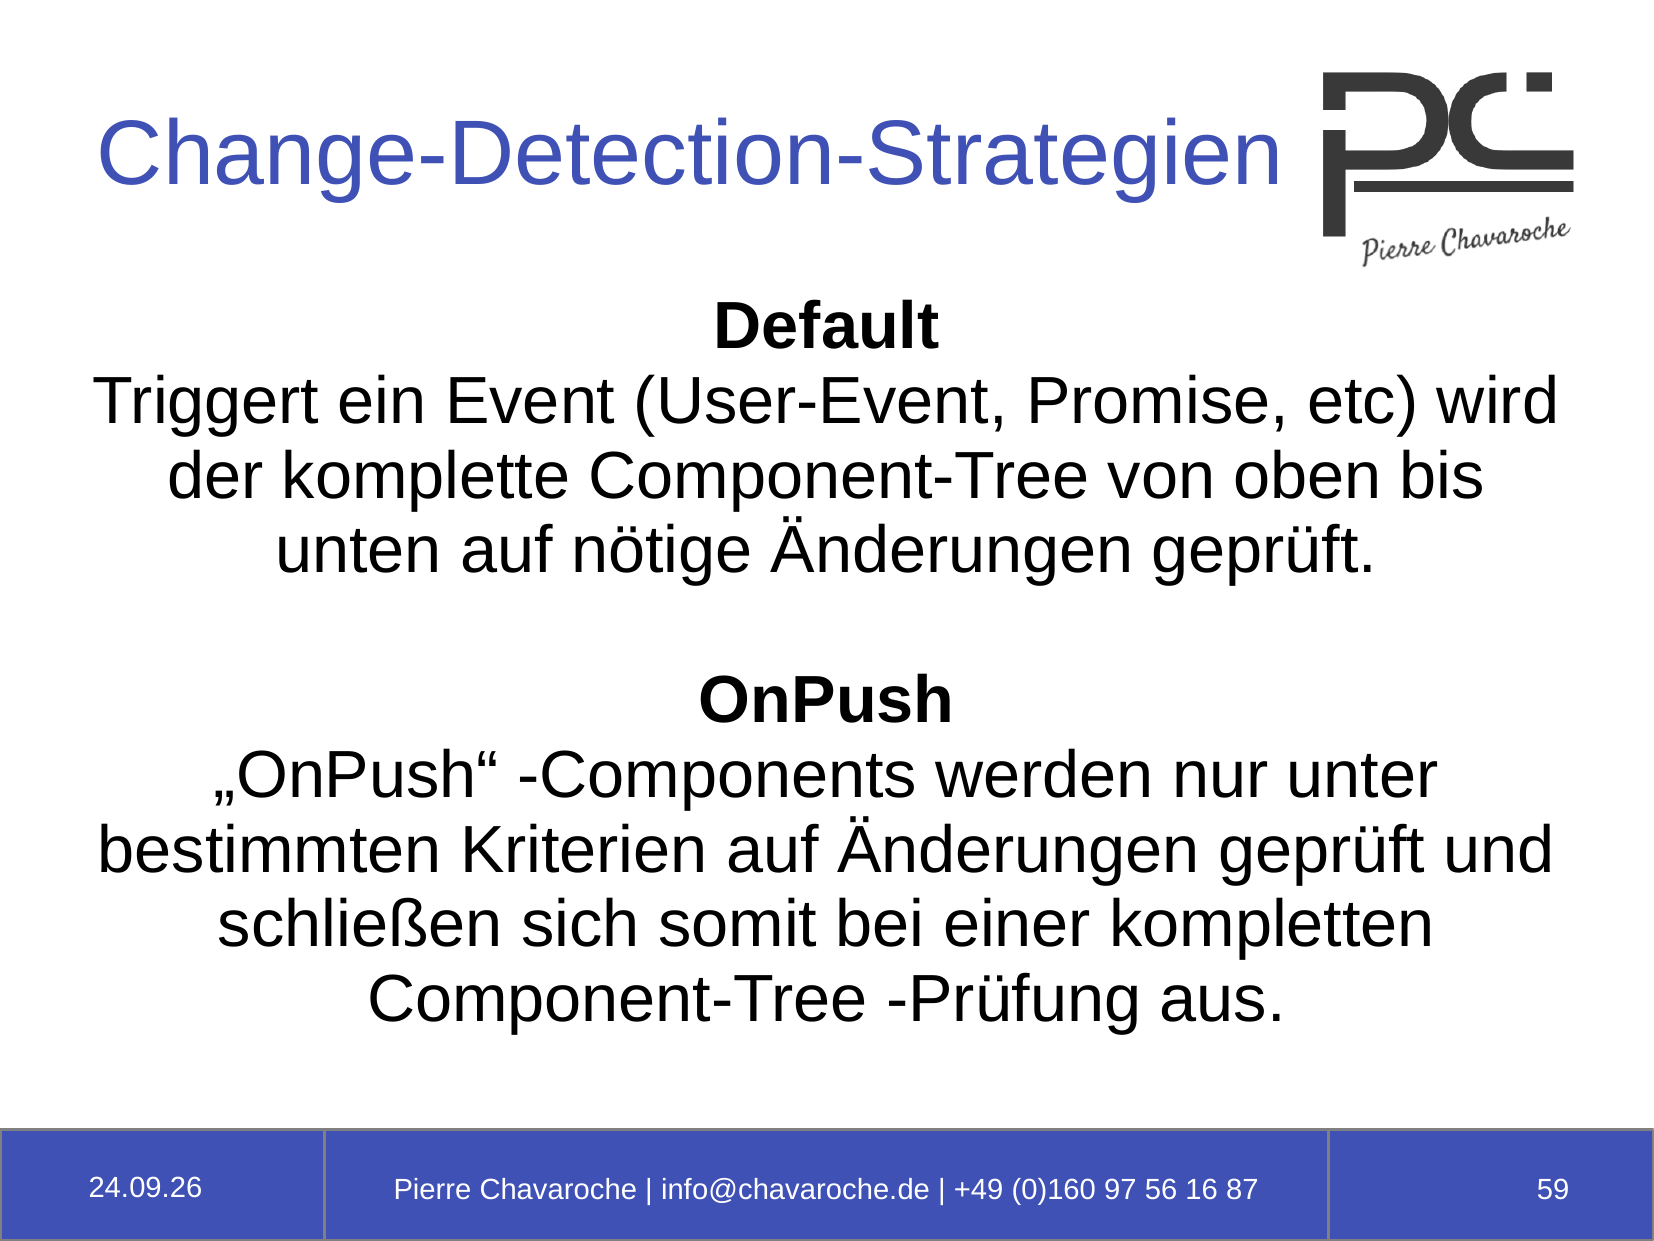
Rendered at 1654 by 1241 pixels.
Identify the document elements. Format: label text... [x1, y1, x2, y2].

subtitle Default Triggert ein Event (User-Event, Promise, etc) wird der komplette Component-Tree von oben bis unten auf nötige Änderungen geprüft. OnPush „OnPush“ -Components werden nur unter bestimmten Kriterien auf Änderungen geprüft und schließen sich somit bei einer kompletten Component-Tree -Prüfung aus. [82, 288, 1571, 1111]
picture [1307, 29, 1589, 311]
title Change-Detection-Strategien [82, 49, 1300, 257]
